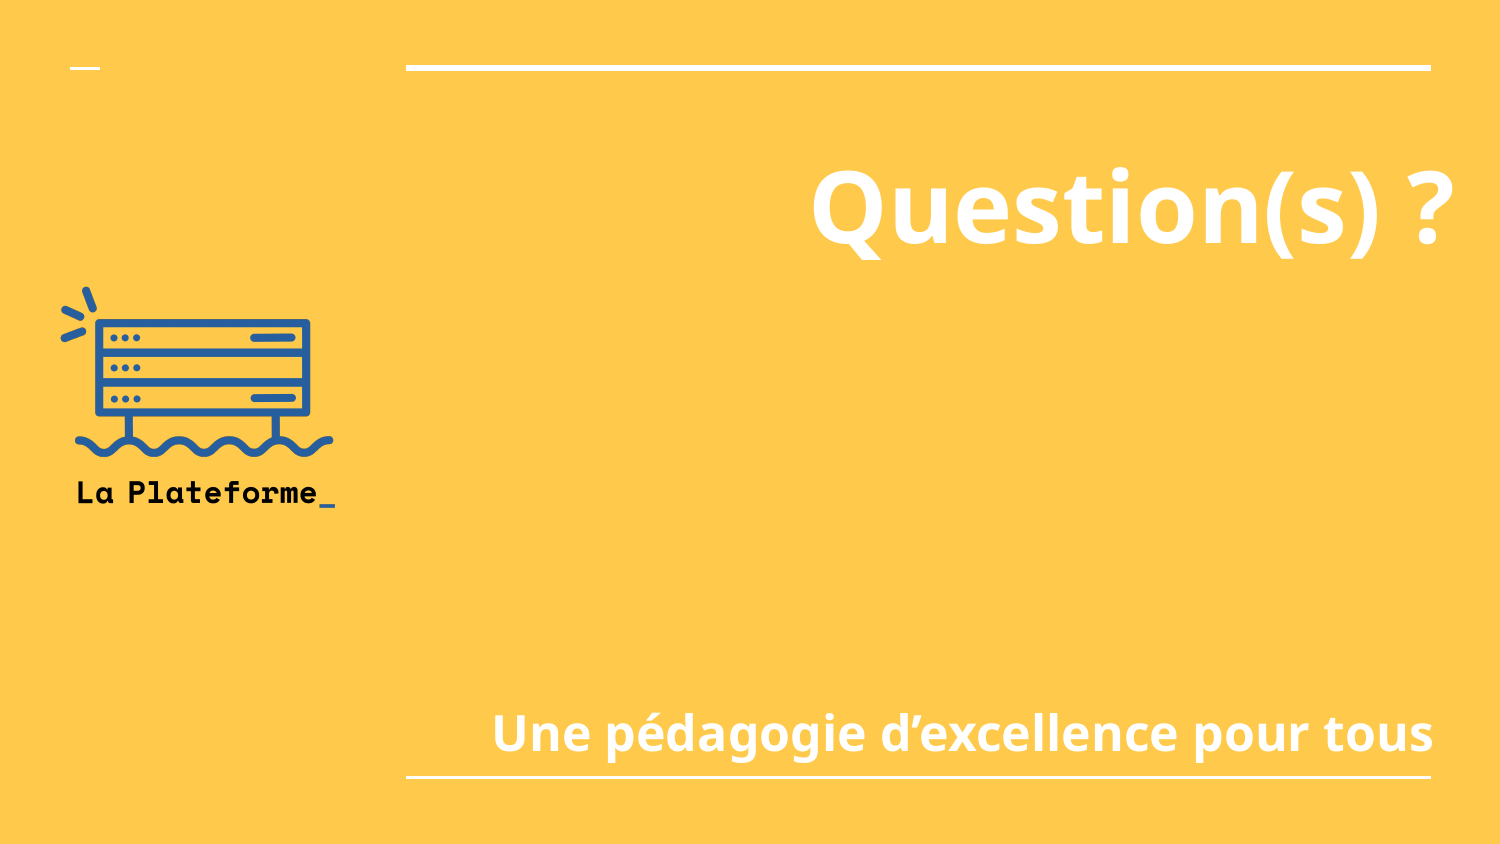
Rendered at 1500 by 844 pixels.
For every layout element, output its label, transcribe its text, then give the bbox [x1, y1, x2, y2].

picture [27, 227, 370, 570]
title Question(s) ? [414, 128, 1472, 382]
title Une pédagogie d’excellence pour tous [408, 686, 1449, 844]
